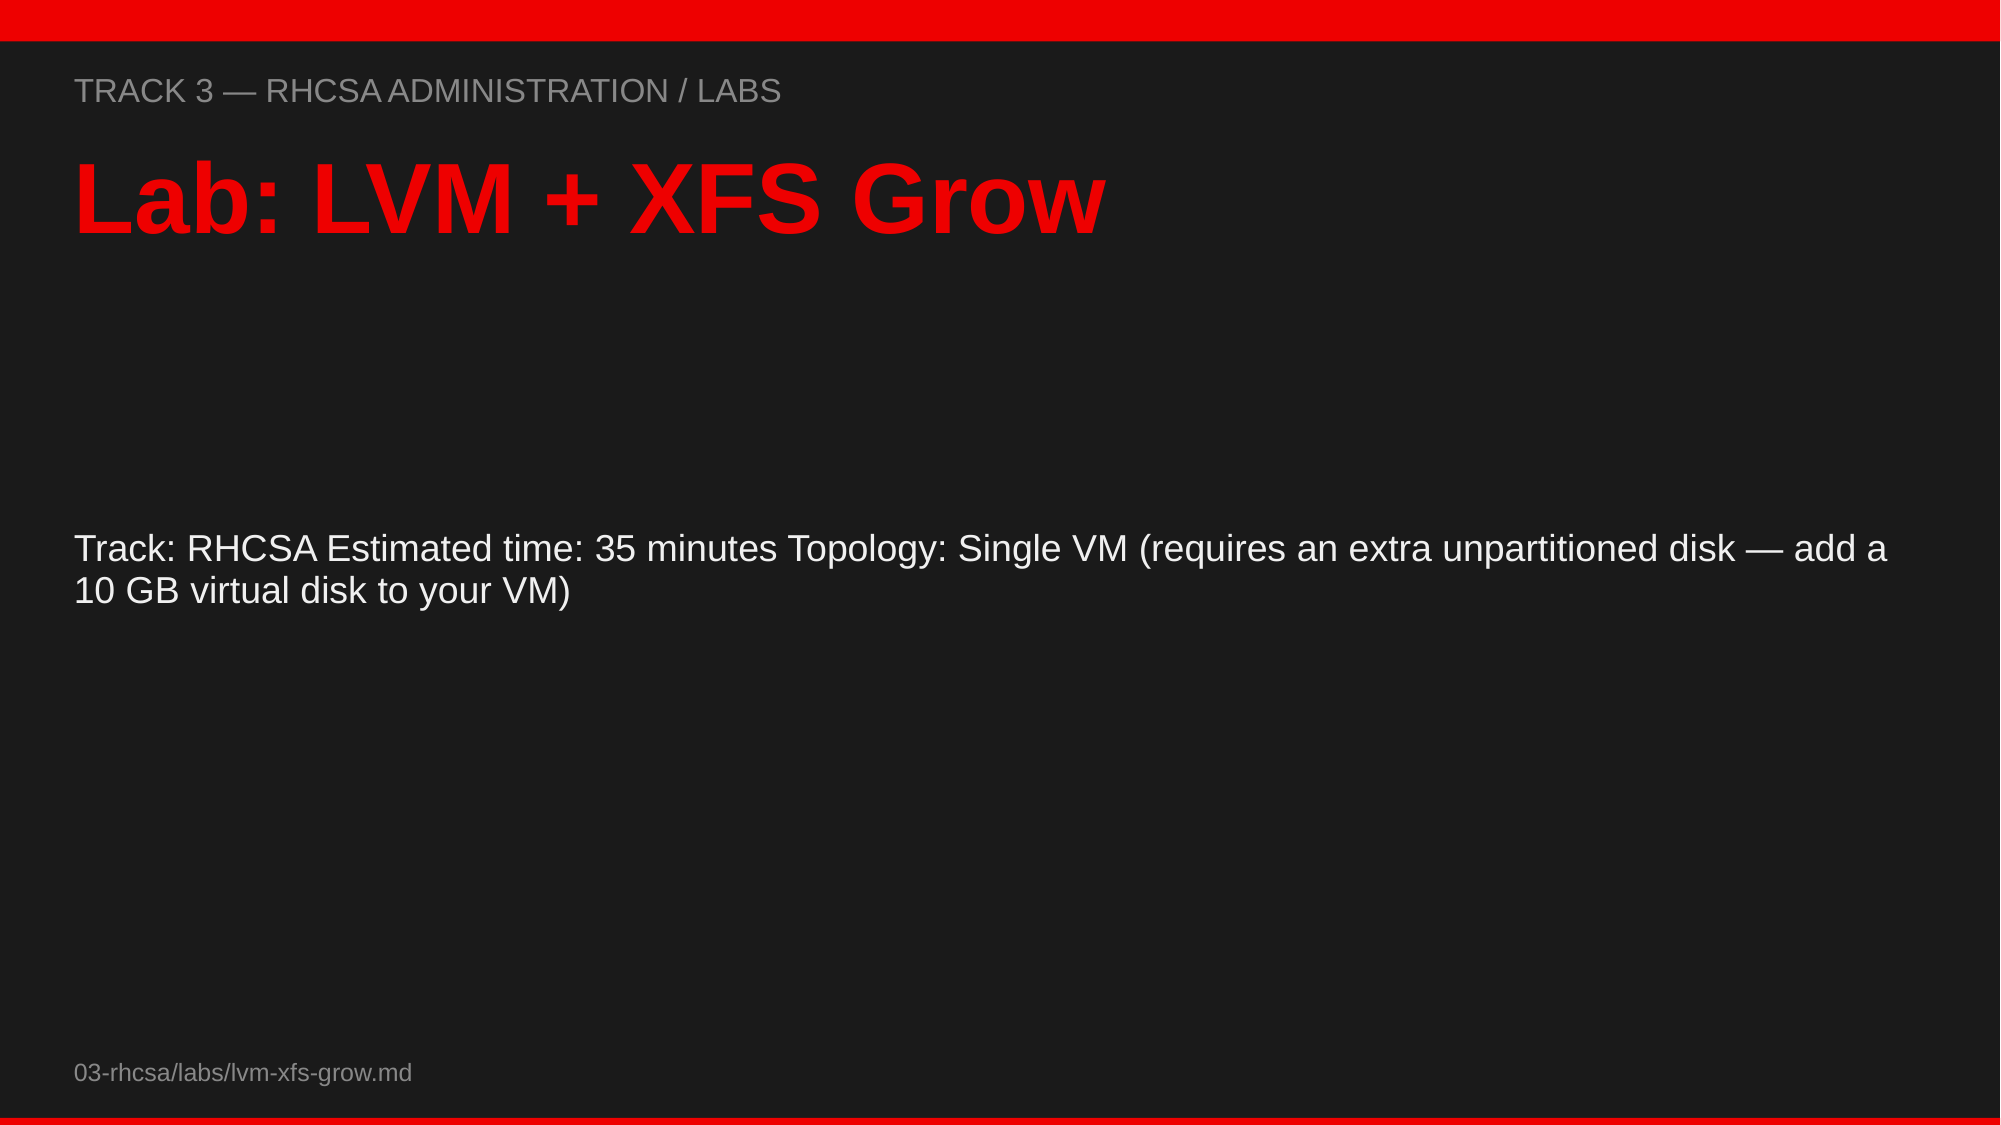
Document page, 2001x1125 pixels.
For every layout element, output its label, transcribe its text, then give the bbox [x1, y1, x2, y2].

text_box [0, 0, 2001, 42]
text_box 03-rhcsa/labs/lvm-xfs-grow.md [59, 1051, 1942, 1093]
text_box [0, 1117, 2001, 1125]
text_box Lab: LVM + XFS Grow [59, 135, 1942, 461]
text_box Track: RHCSA Estimated time: 35 minutes Topology: Single VM (requires an extra unpartitioned disk — add a 10 GB virtual disk to your VM) [59, 519, 1942, 727]
text_box TRACK 3 — RHCSA ADMINISTRATION / LABS [59, 64, 1942, 119]
